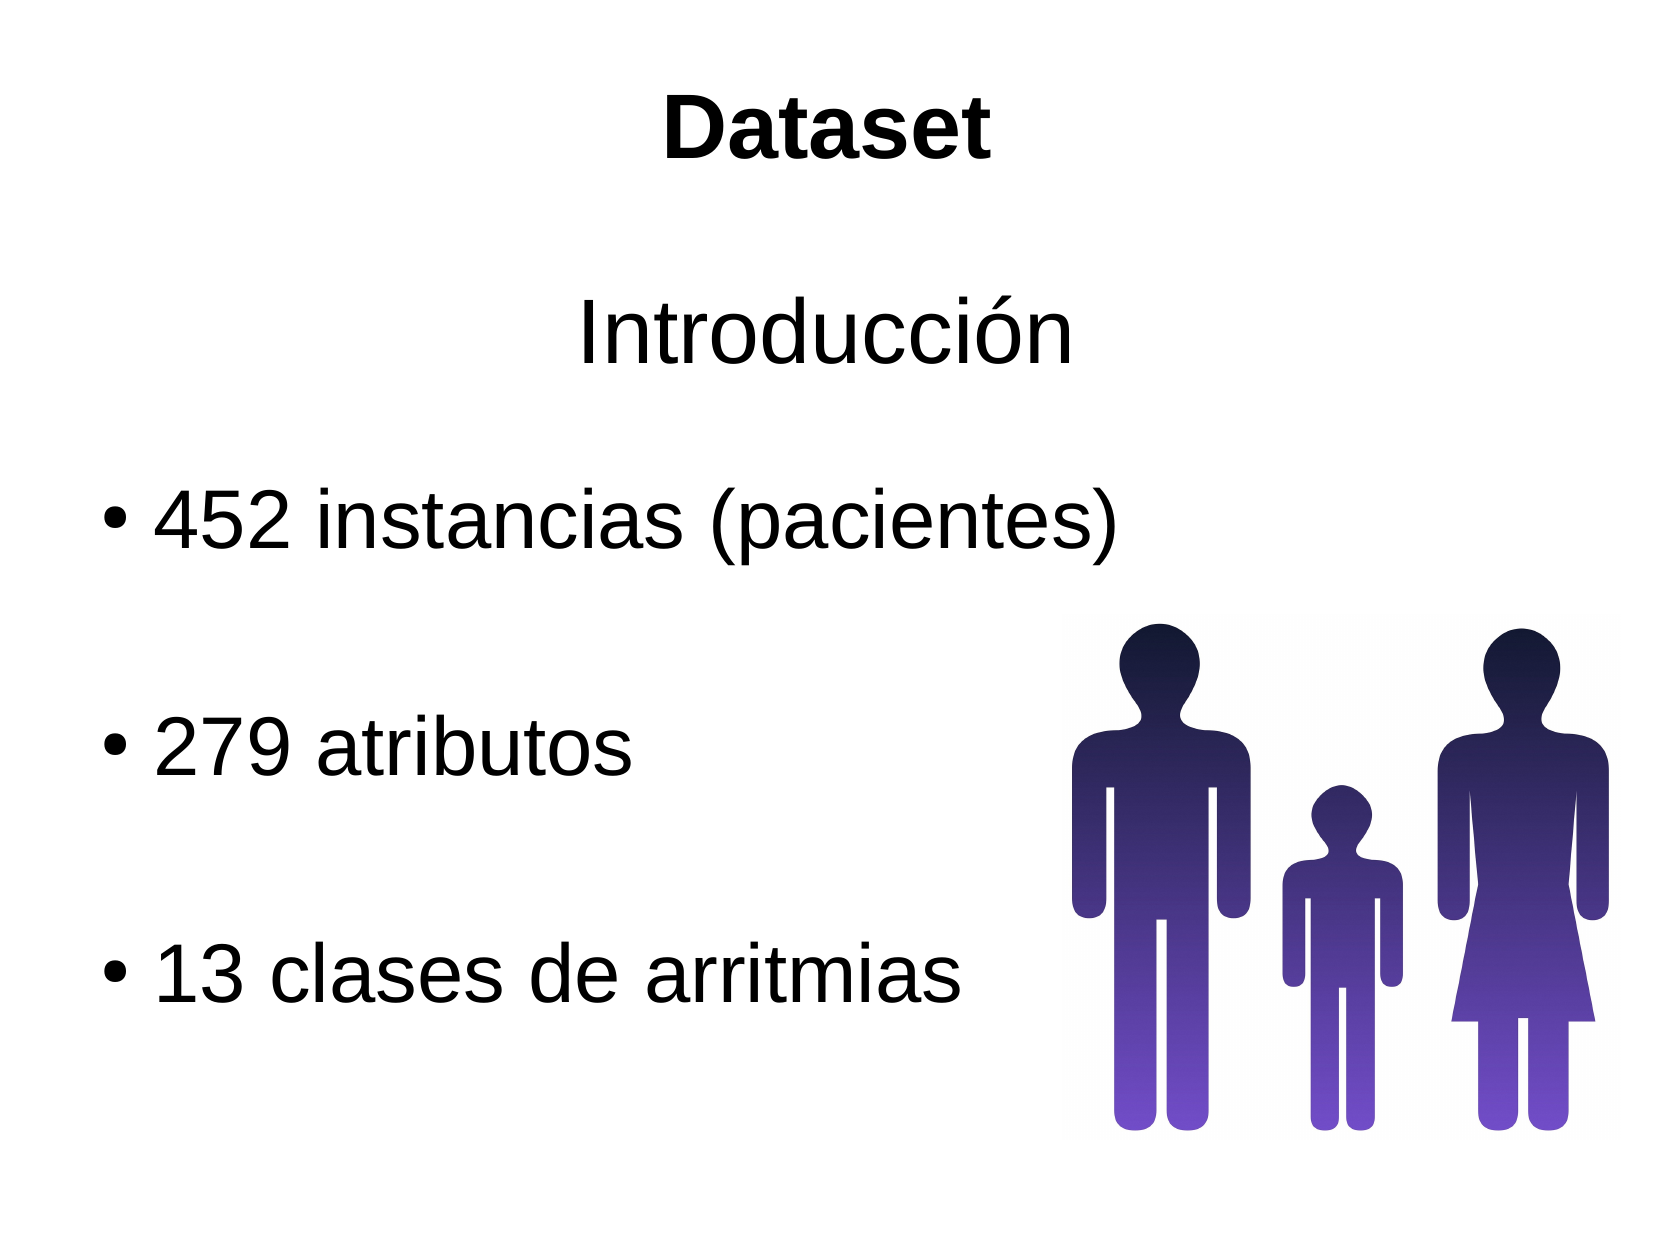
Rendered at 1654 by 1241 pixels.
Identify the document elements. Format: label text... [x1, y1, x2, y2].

picture [1062, 614, 1621, 1141]
title Dataset Introducción [82, 75, 1571, 384]
list 452 instancias (pacientes) 279 atributos 13 clases de arritmias [82, 473, 1571, 1193]
